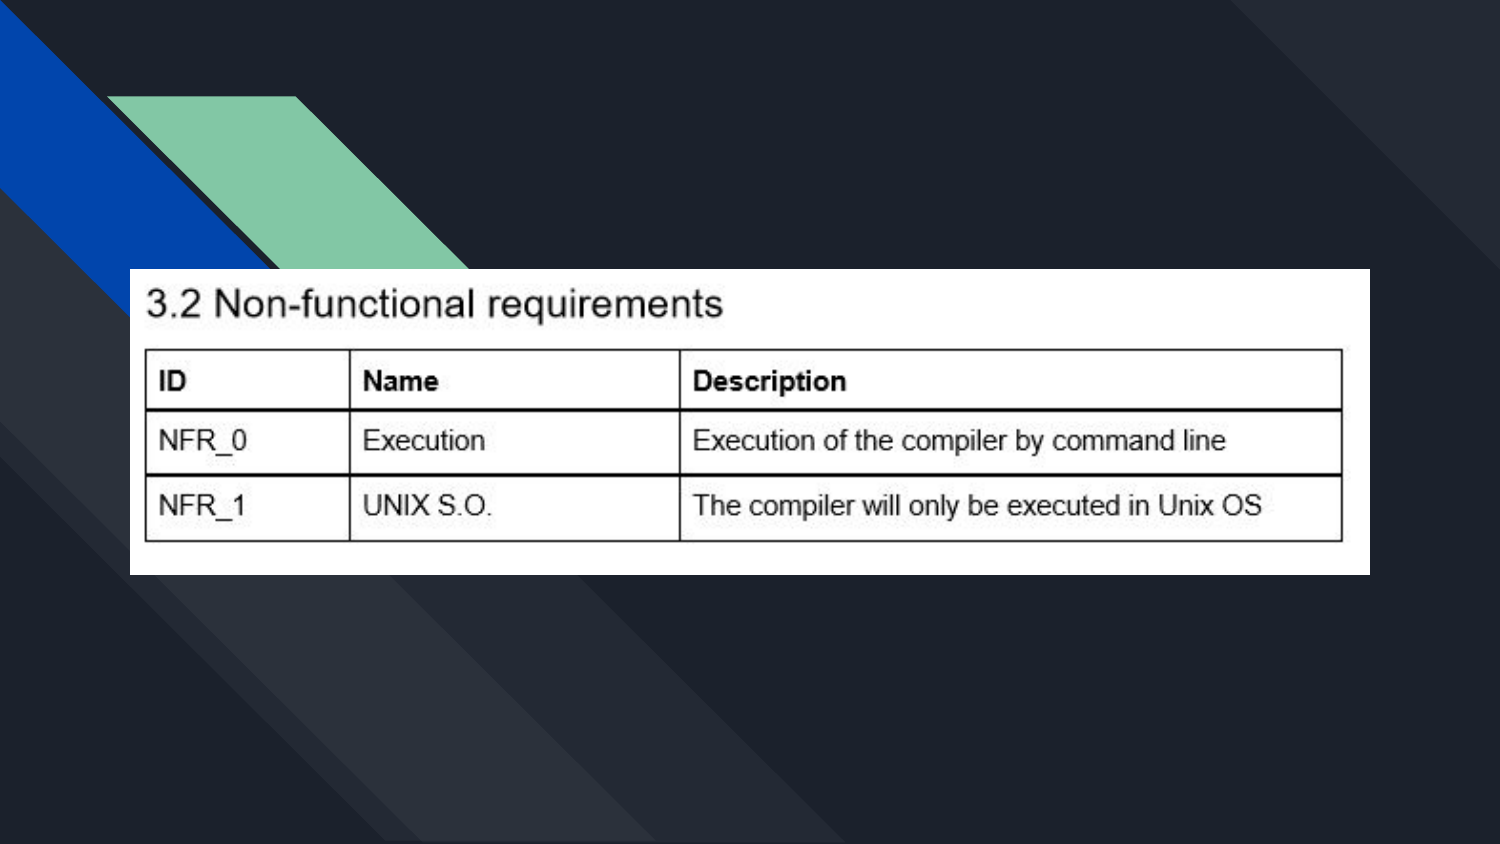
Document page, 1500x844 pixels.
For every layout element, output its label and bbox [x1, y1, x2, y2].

picture [130, 269, 1370, 575]
